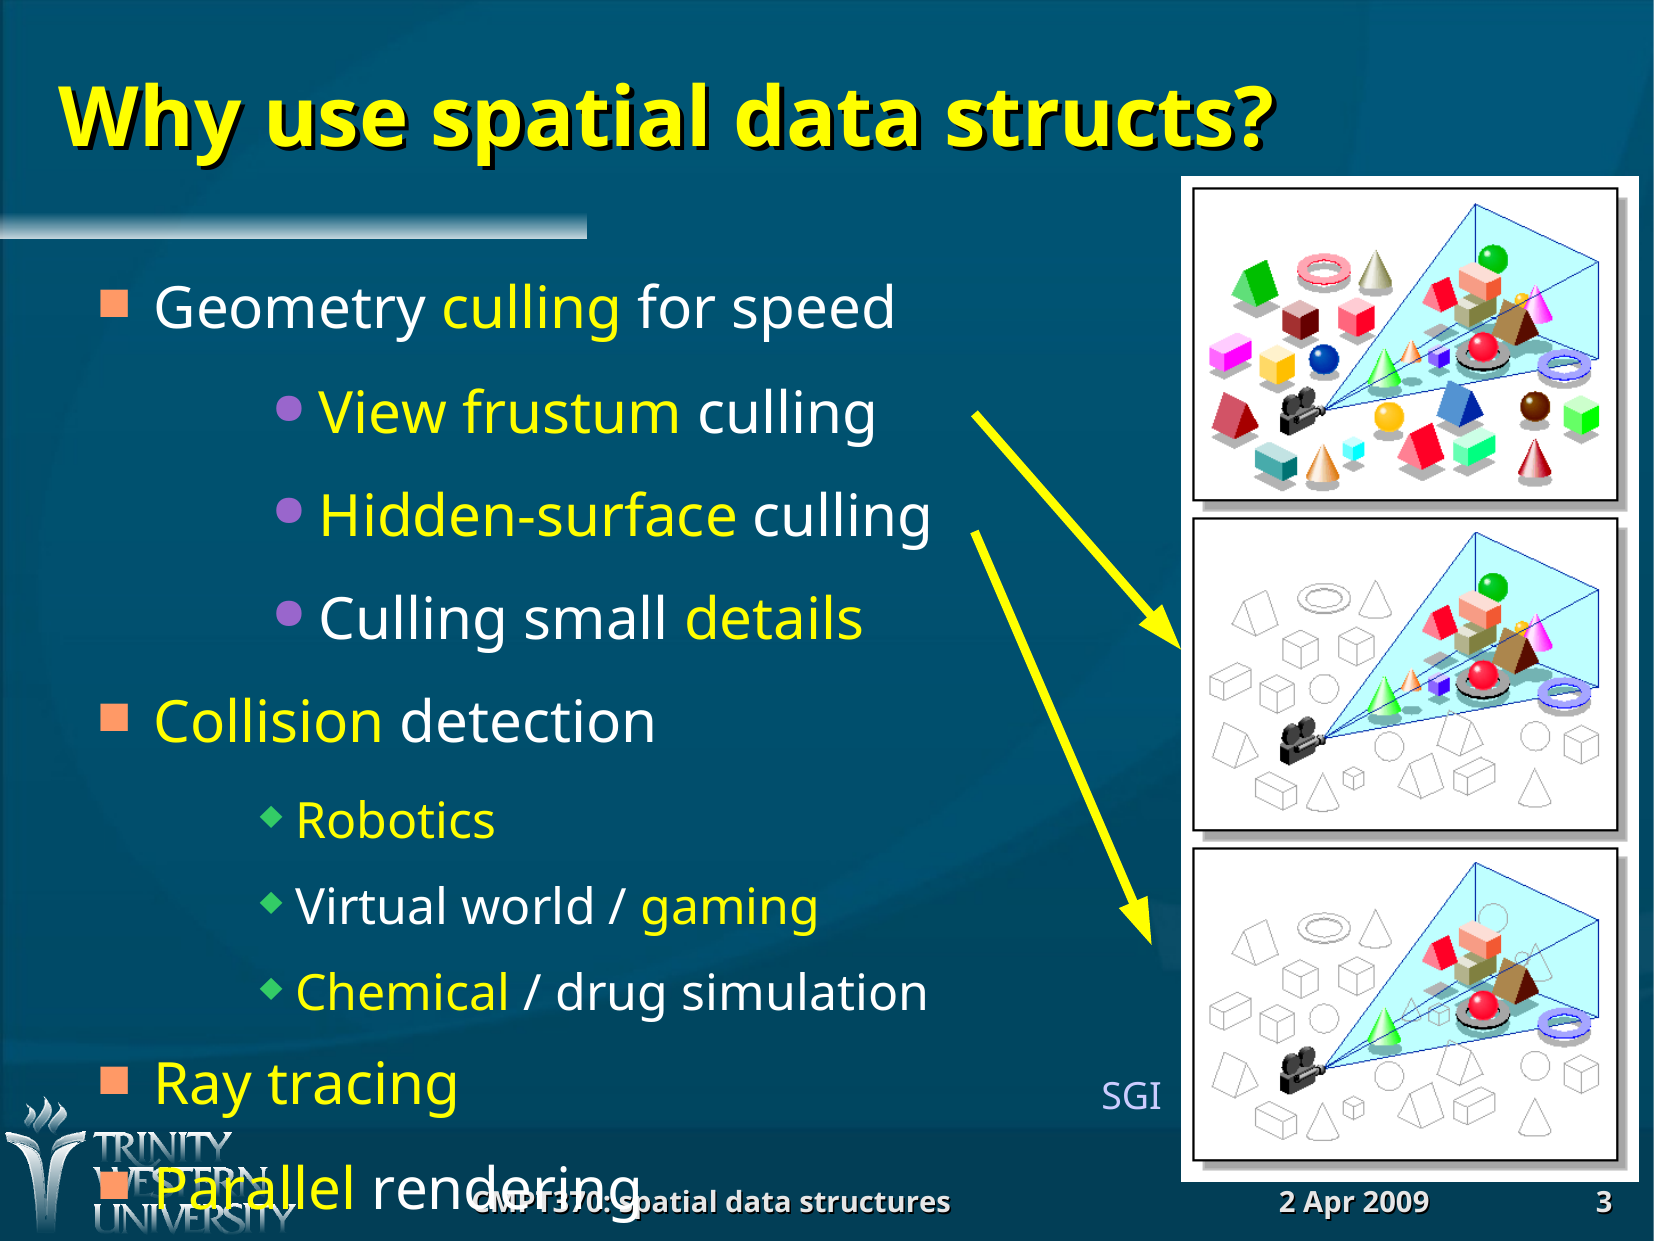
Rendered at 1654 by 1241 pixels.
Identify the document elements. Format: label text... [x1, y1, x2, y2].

picture [1154, 177, 1654, 1181]
picture [0, 214, 586, 232]
title Why use spatial data structs? [59, 19, 1548, 208]
picture [0, 233, 586, 238]
list Geometry culling for speed View frustum culling Hidden-surface culling Culling small details Collision detection Robotics Virtual world / gaming Chemical / drug simulation Ray tracing Parallel rendering [82, 266, 1034, 1117]
picture [38, 1227, 54, 1232]
text_box SGI [1086, 1065, 1181, 1124]
